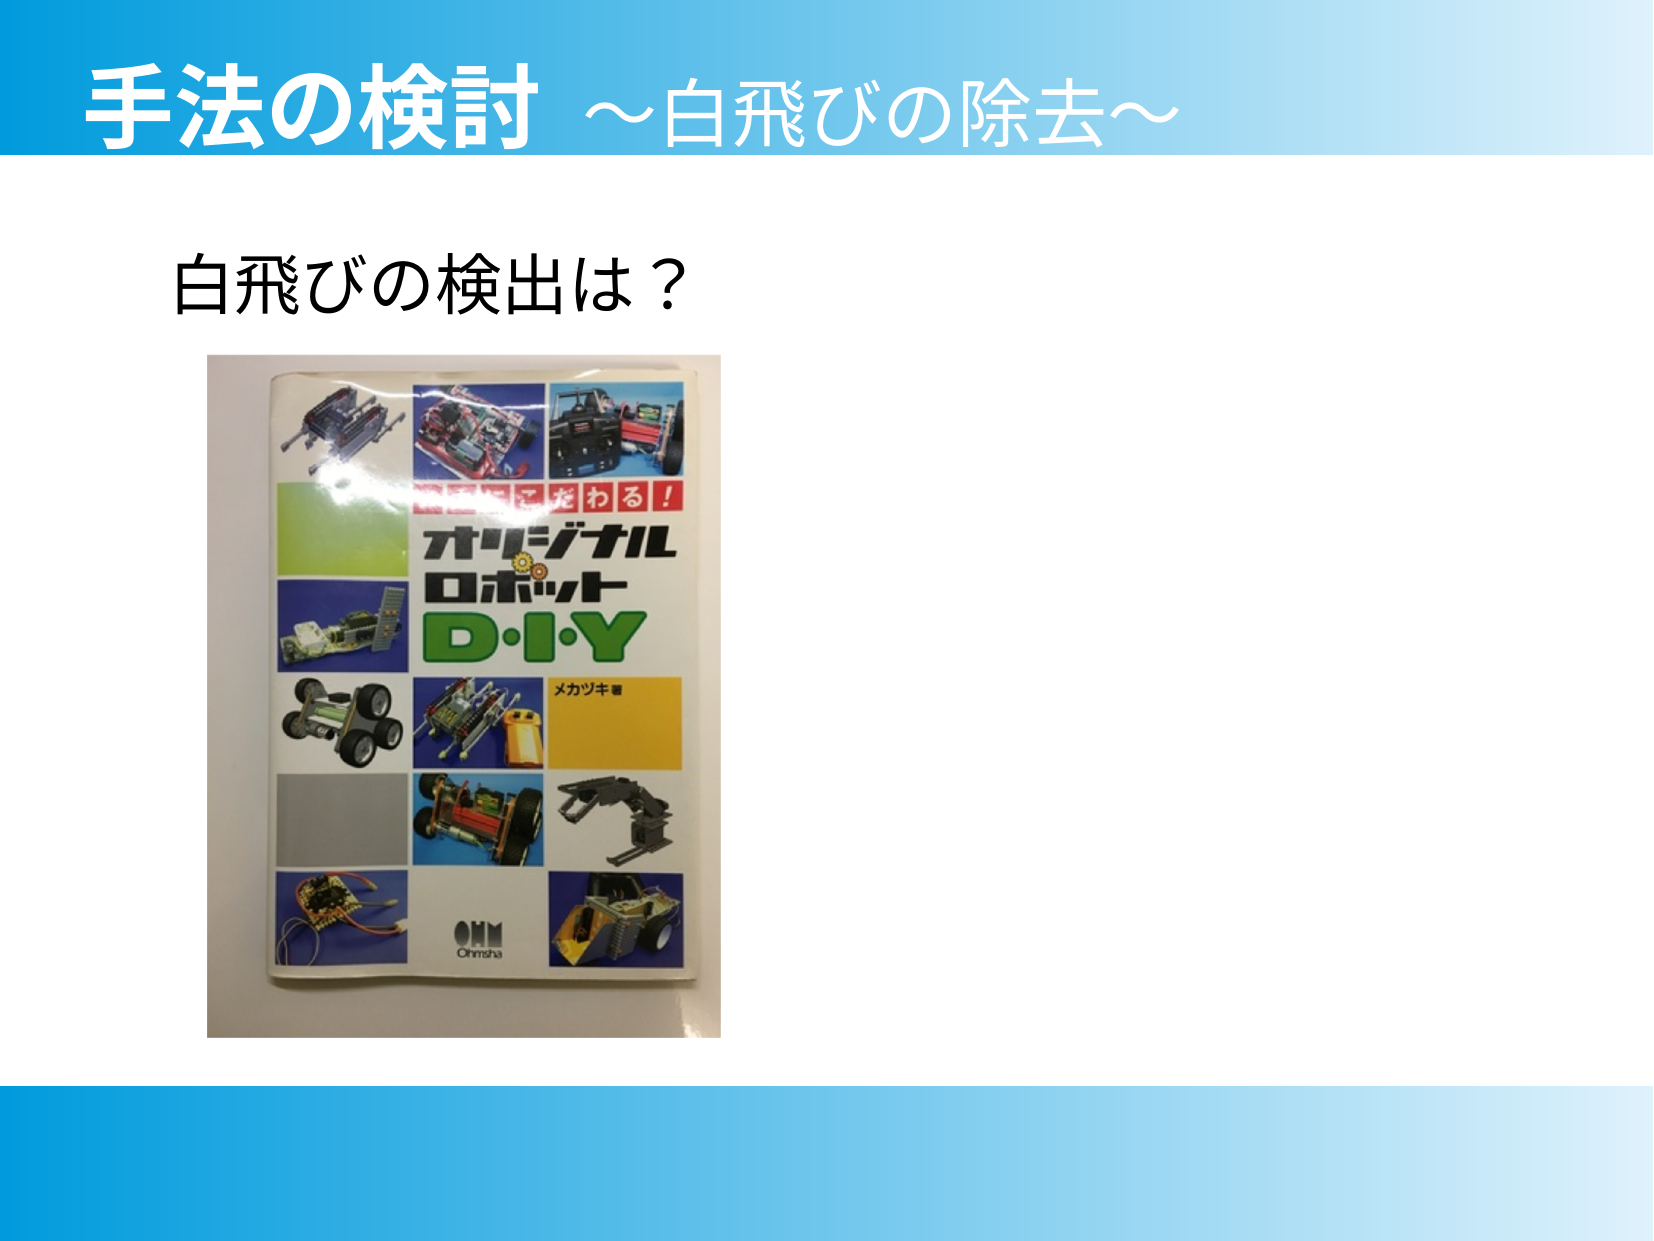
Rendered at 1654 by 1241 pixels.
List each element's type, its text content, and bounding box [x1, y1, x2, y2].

picture [206, 354, 721, 1038]
title 手法の検討 〜白飛びの除去〜 [82, 32, 1571, 171]
text_box 白飛びの検出は？ [153, 224, 827, 340]
